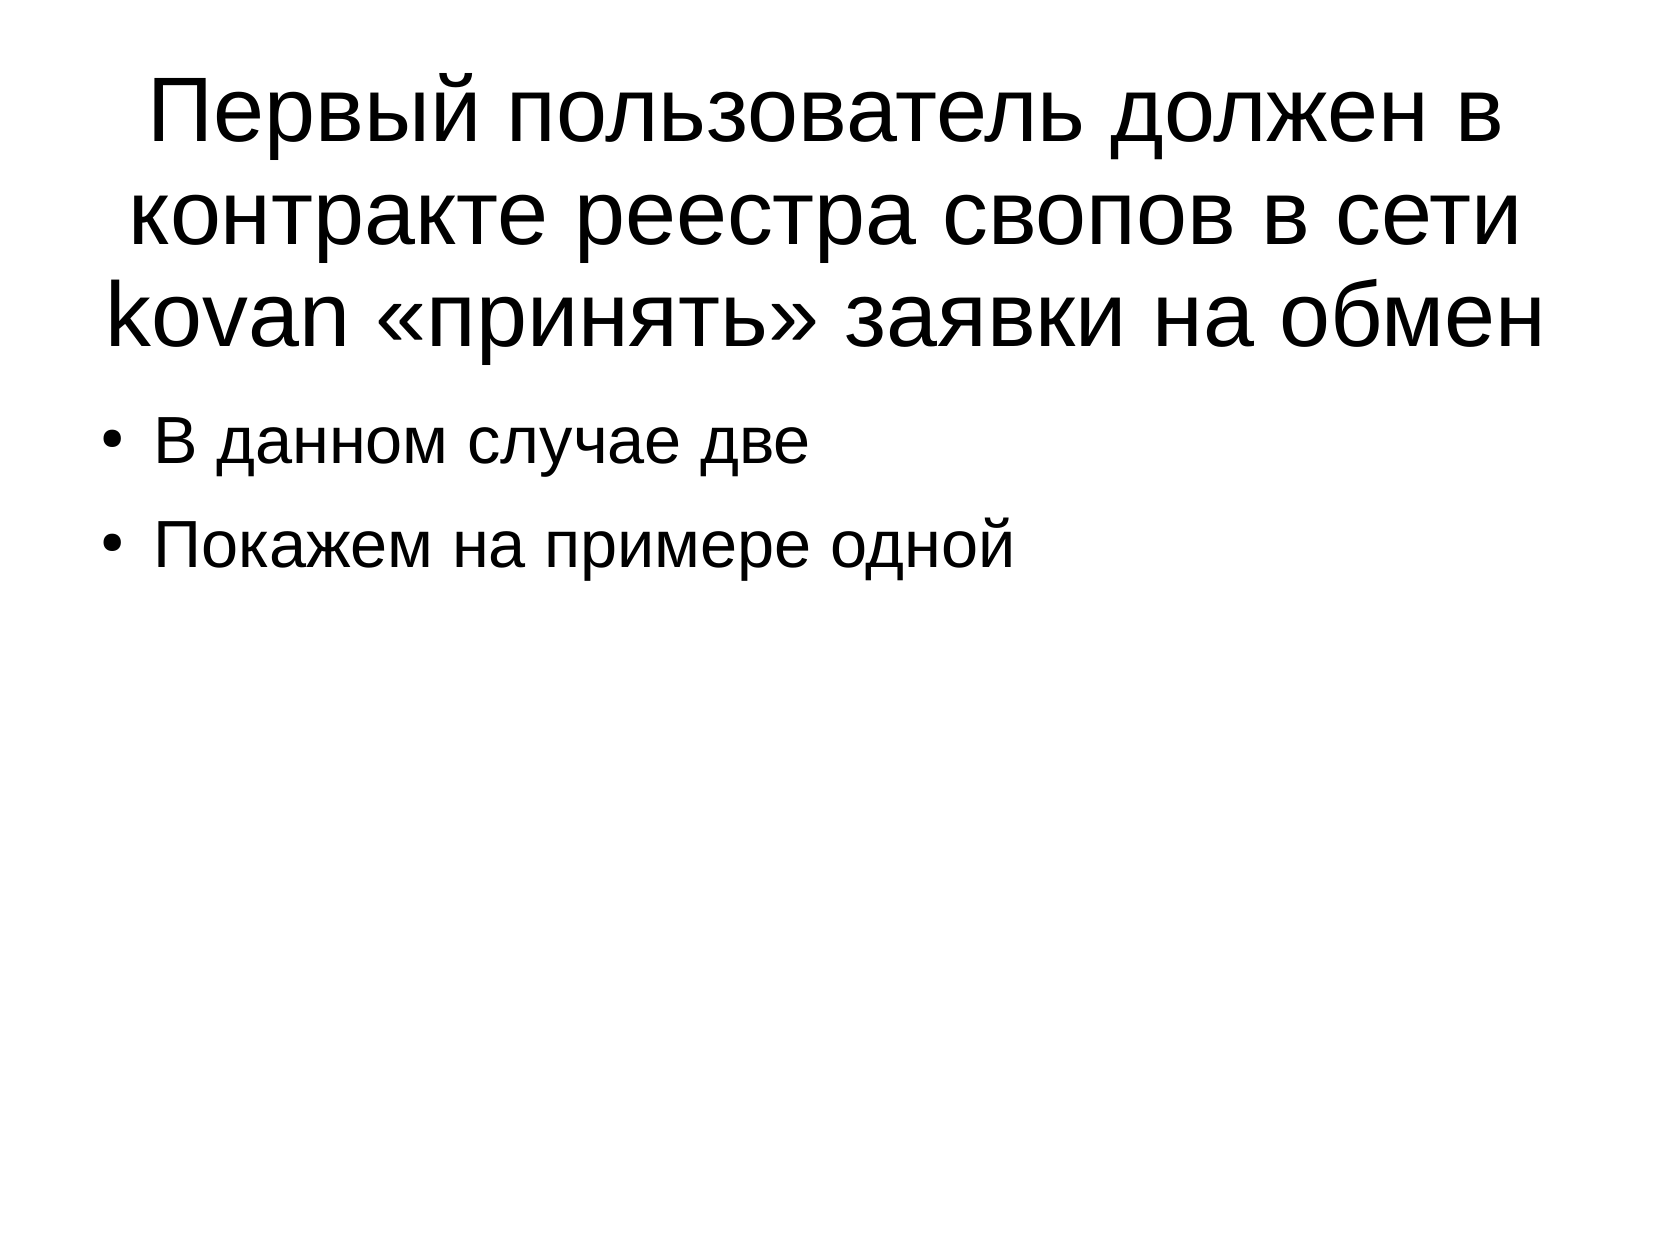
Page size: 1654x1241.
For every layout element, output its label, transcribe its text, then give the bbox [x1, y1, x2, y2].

title Первый пользователь должен в контракте реестра свопов в сети kovan «принять» заявки на обмен [82, 58, 1571, 367]
list В данном случае две Покажем на примере одной [82, 402, 1571, 1123]
